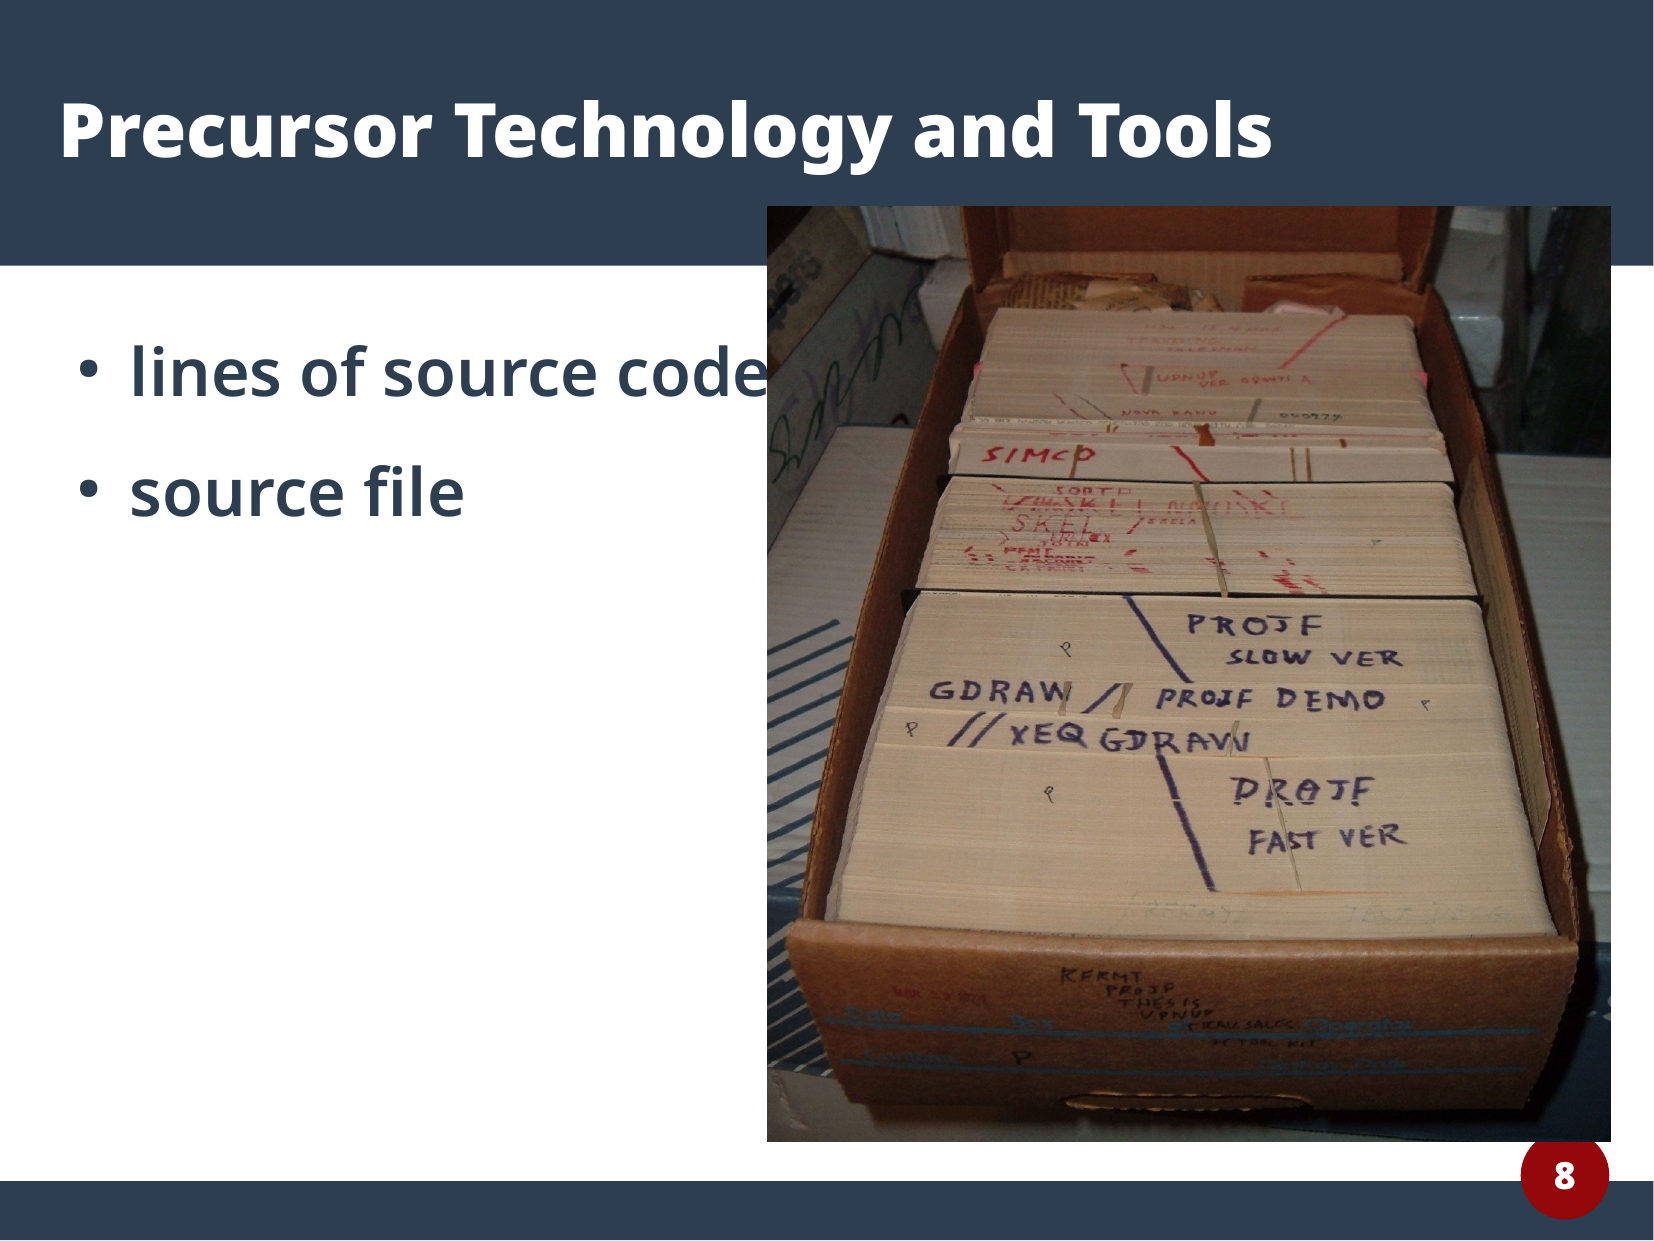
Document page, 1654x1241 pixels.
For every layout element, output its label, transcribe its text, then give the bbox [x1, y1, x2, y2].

picture [767, 206, 1611, 1142]
text_box [59, 49, 1595, 207]
list lines of source code source file [59, 324, 1595, 1152]
